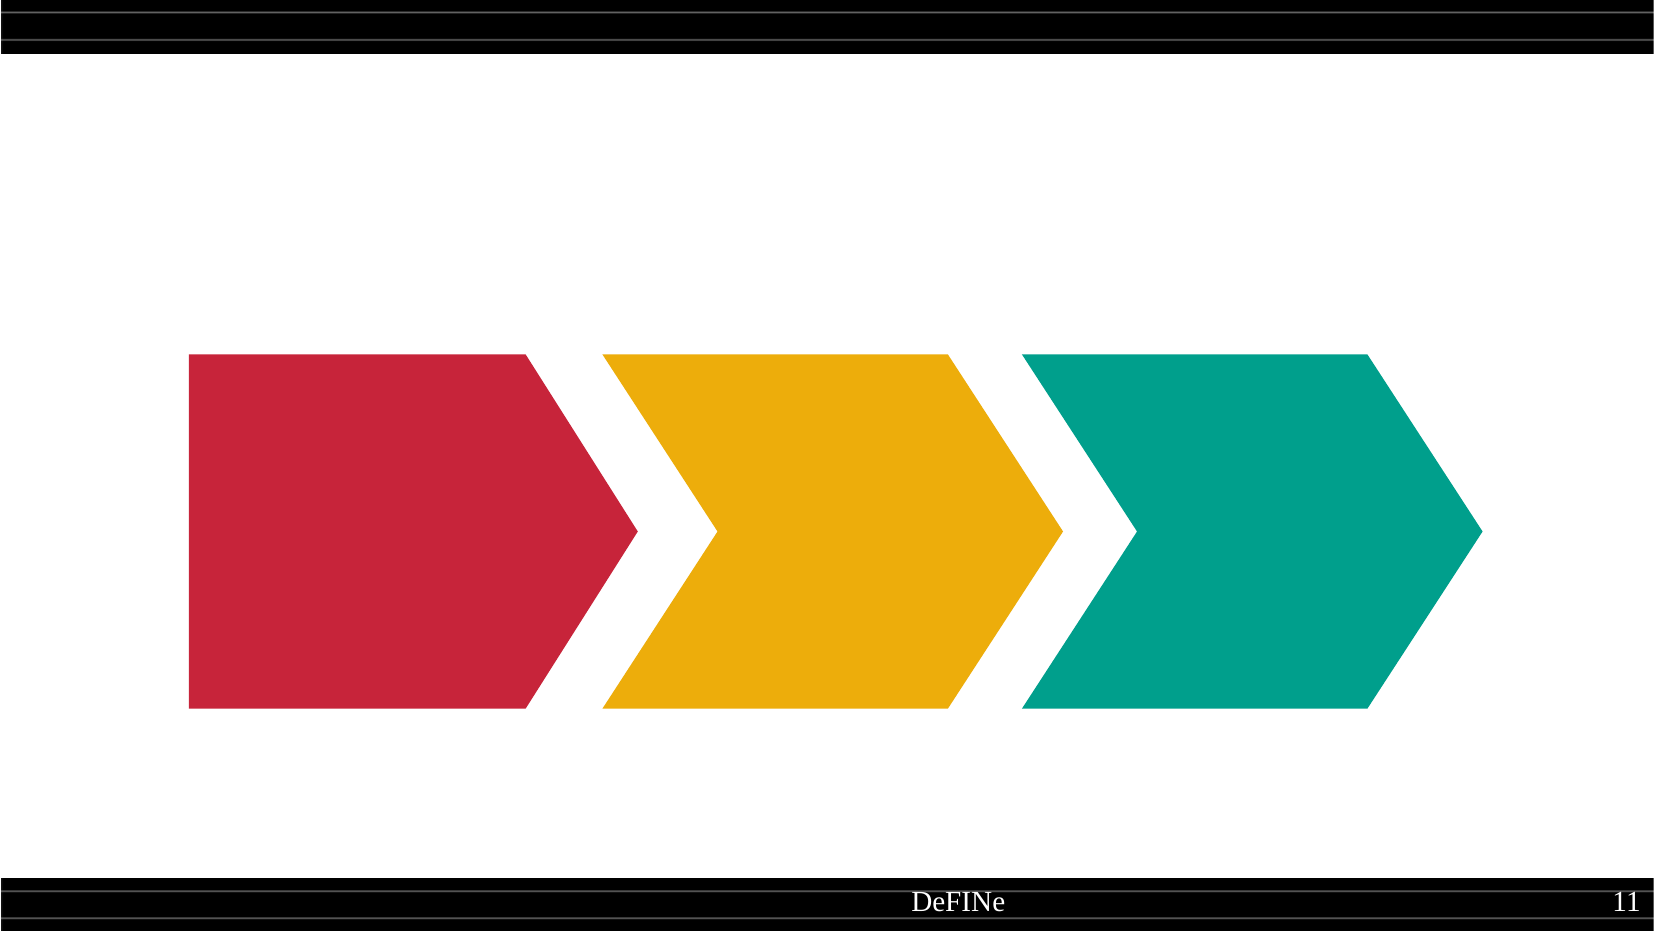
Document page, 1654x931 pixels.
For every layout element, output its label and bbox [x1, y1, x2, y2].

text_box [602, 354, 1064, 709]
picture [1, 878, 1654, 931]
text_box [188, 354, 638, 709]
picture [1, 0, 1654, 54]
